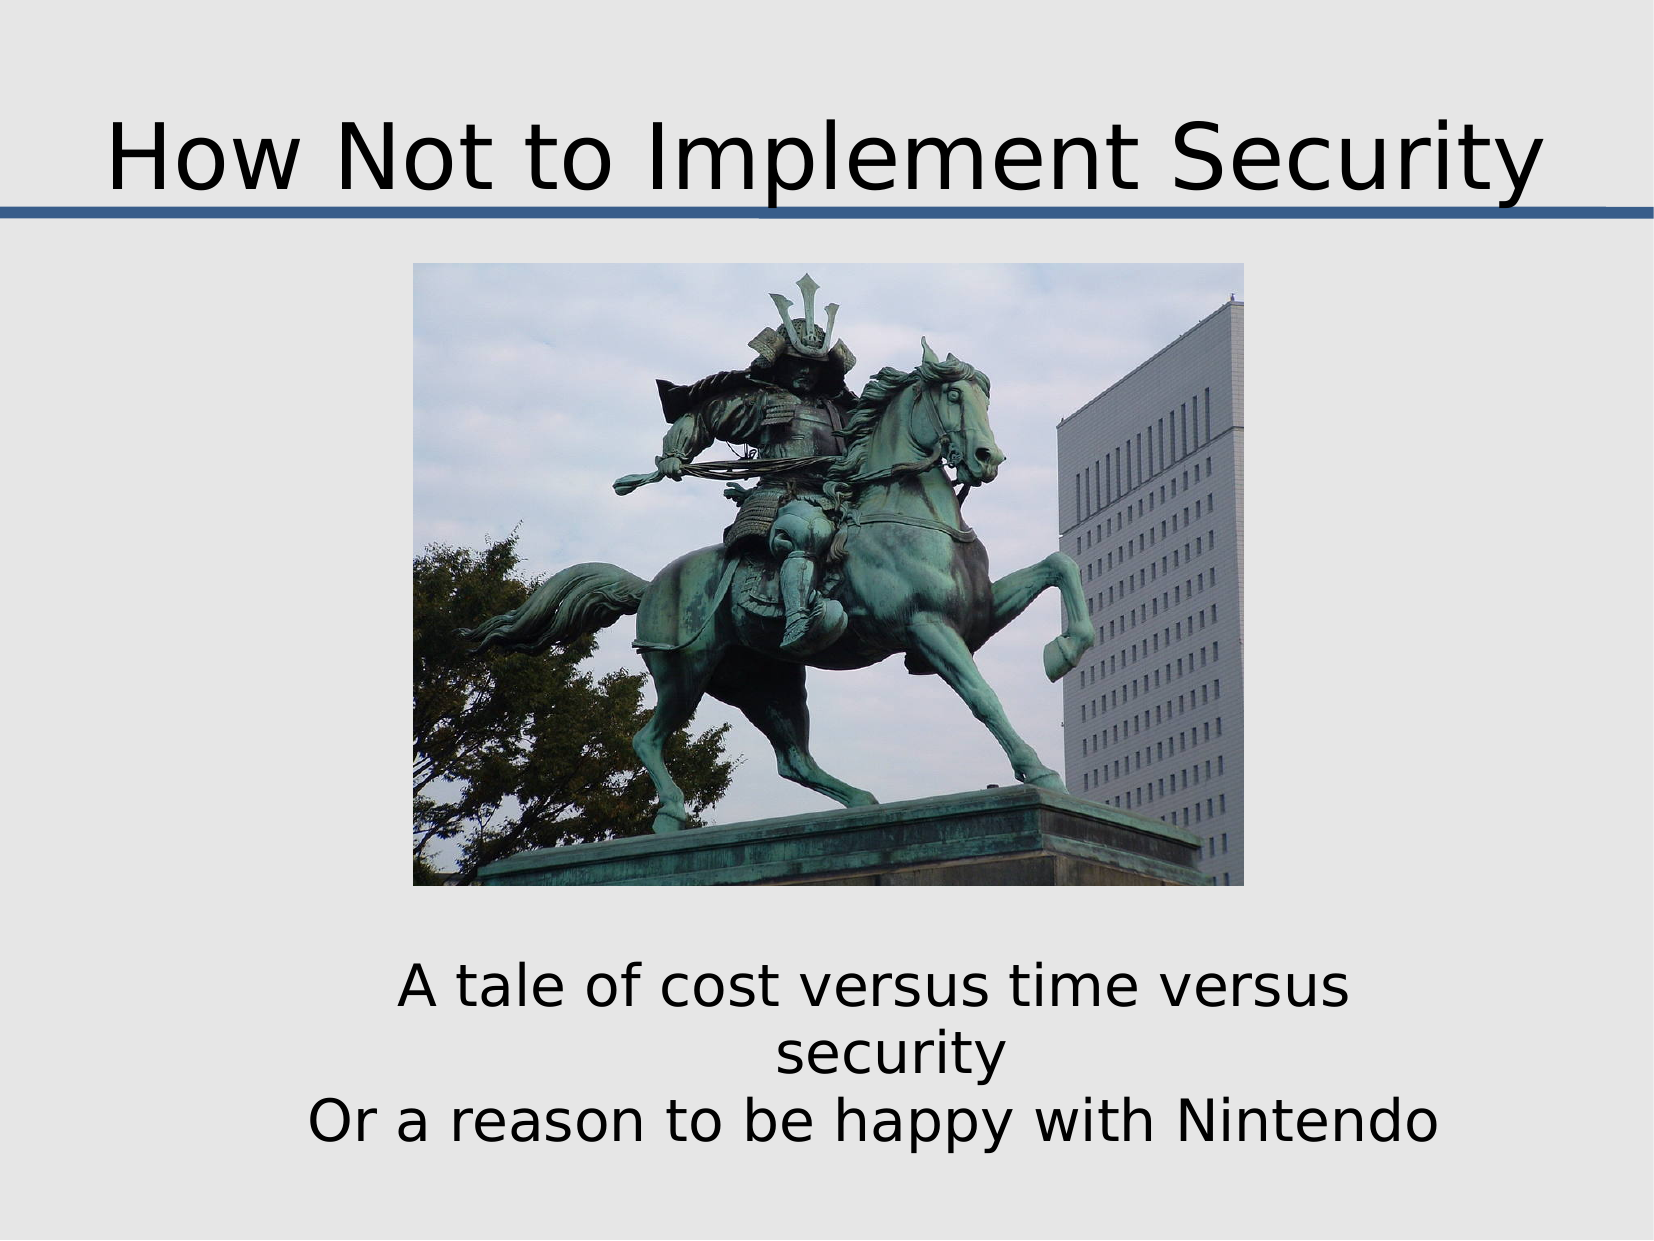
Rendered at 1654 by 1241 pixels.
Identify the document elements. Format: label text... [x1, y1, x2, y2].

title How Not to Implement Security [82, 49, 1571, 257]
text_box [944, 1003, 975, 1077]
text_box A tale of cost versus time versus security Or a reason to be happy with Nintendo [177, 944, 1465, 1096]
picture [413, 263, 1244, 886]
